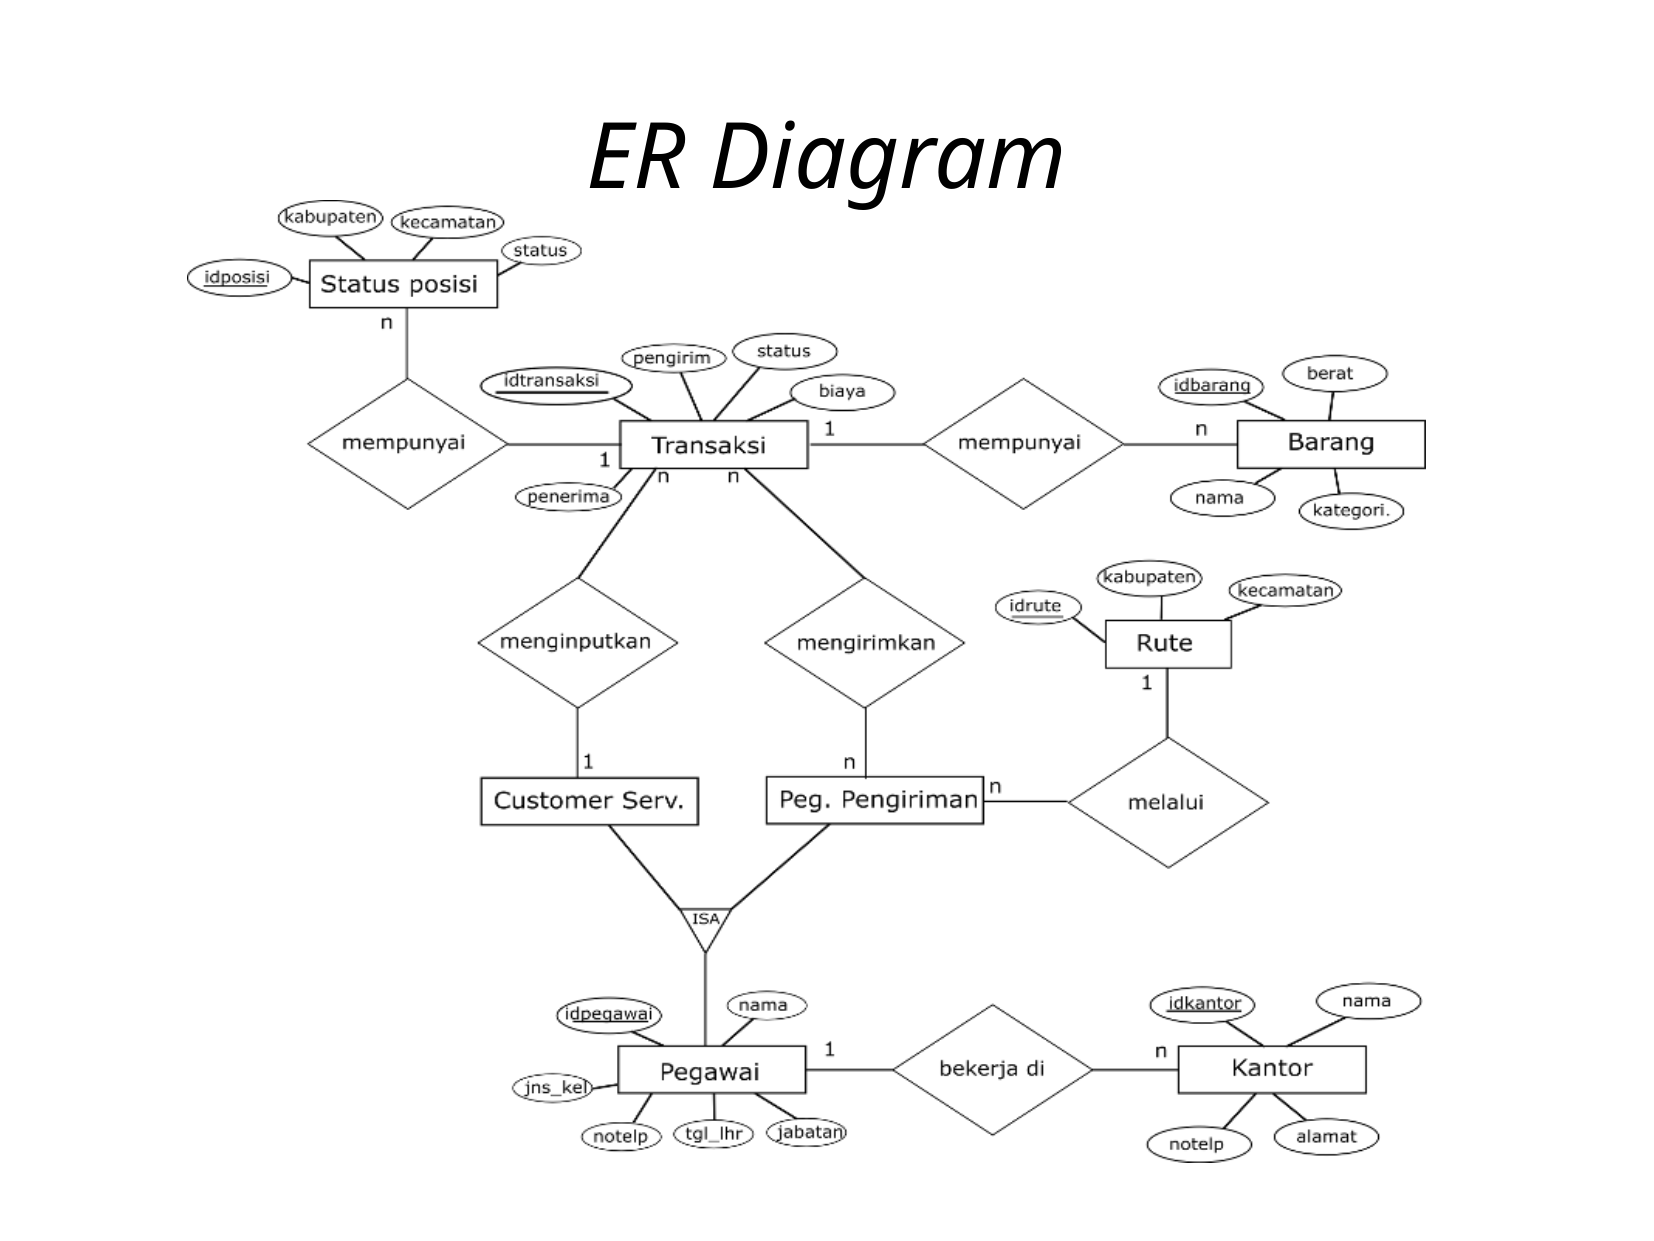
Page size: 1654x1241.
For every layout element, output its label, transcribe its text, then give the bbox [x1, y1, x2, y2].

picture [187, 200, 1426, 1163]
title ER Diagram [82, 56, 1571, 250]
